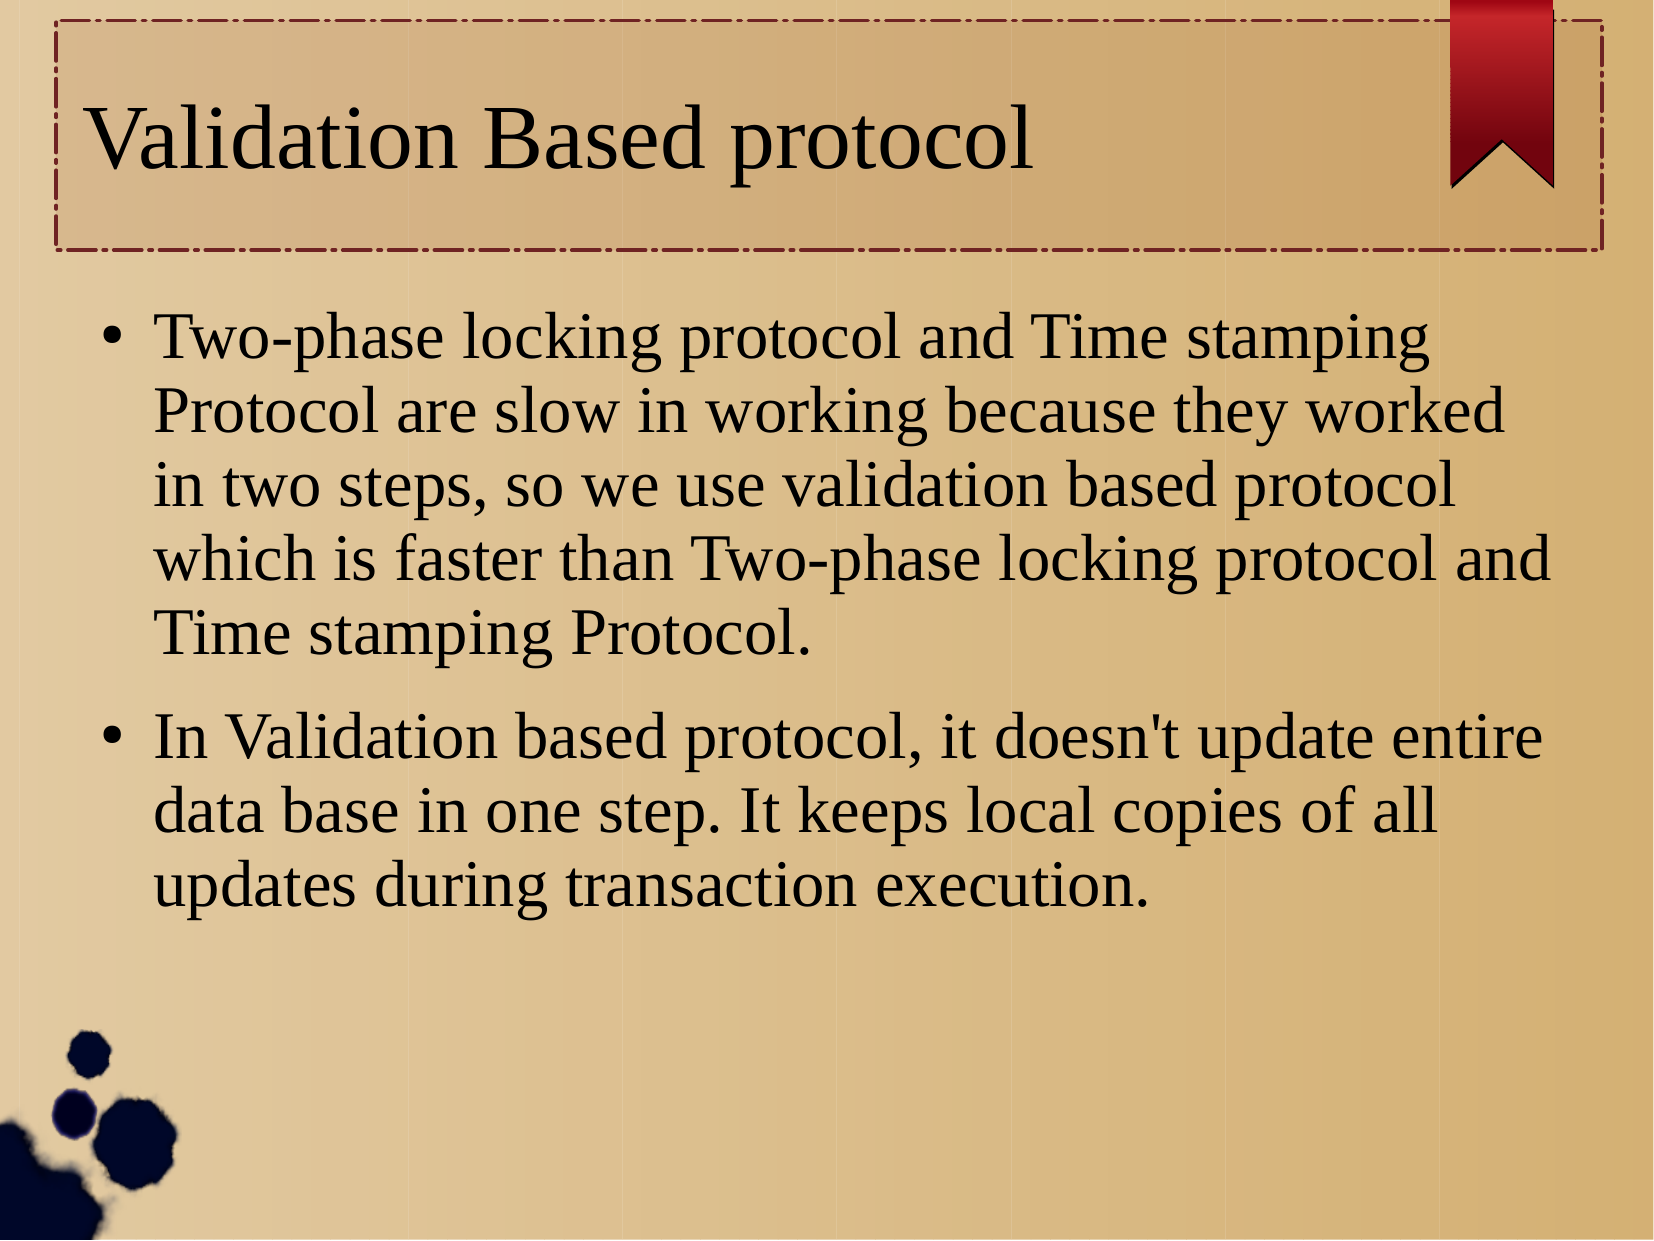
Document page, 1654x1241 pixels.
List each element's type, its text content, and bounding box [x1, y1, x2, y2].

title Validation Based protocol [82, 47, 1412, 229]
list Two-phase locking protocol and Time stamping Protocol are slow in working because they worked in two steps, so we use validation based protocol which is faster than Two-phase locking protocol and Time stamping Protocol. In Validation based protocol, it doesn't update entire data base in one step. It keeps local copies of all updates during transaction execution. [82, 299, 1571, 1019]
